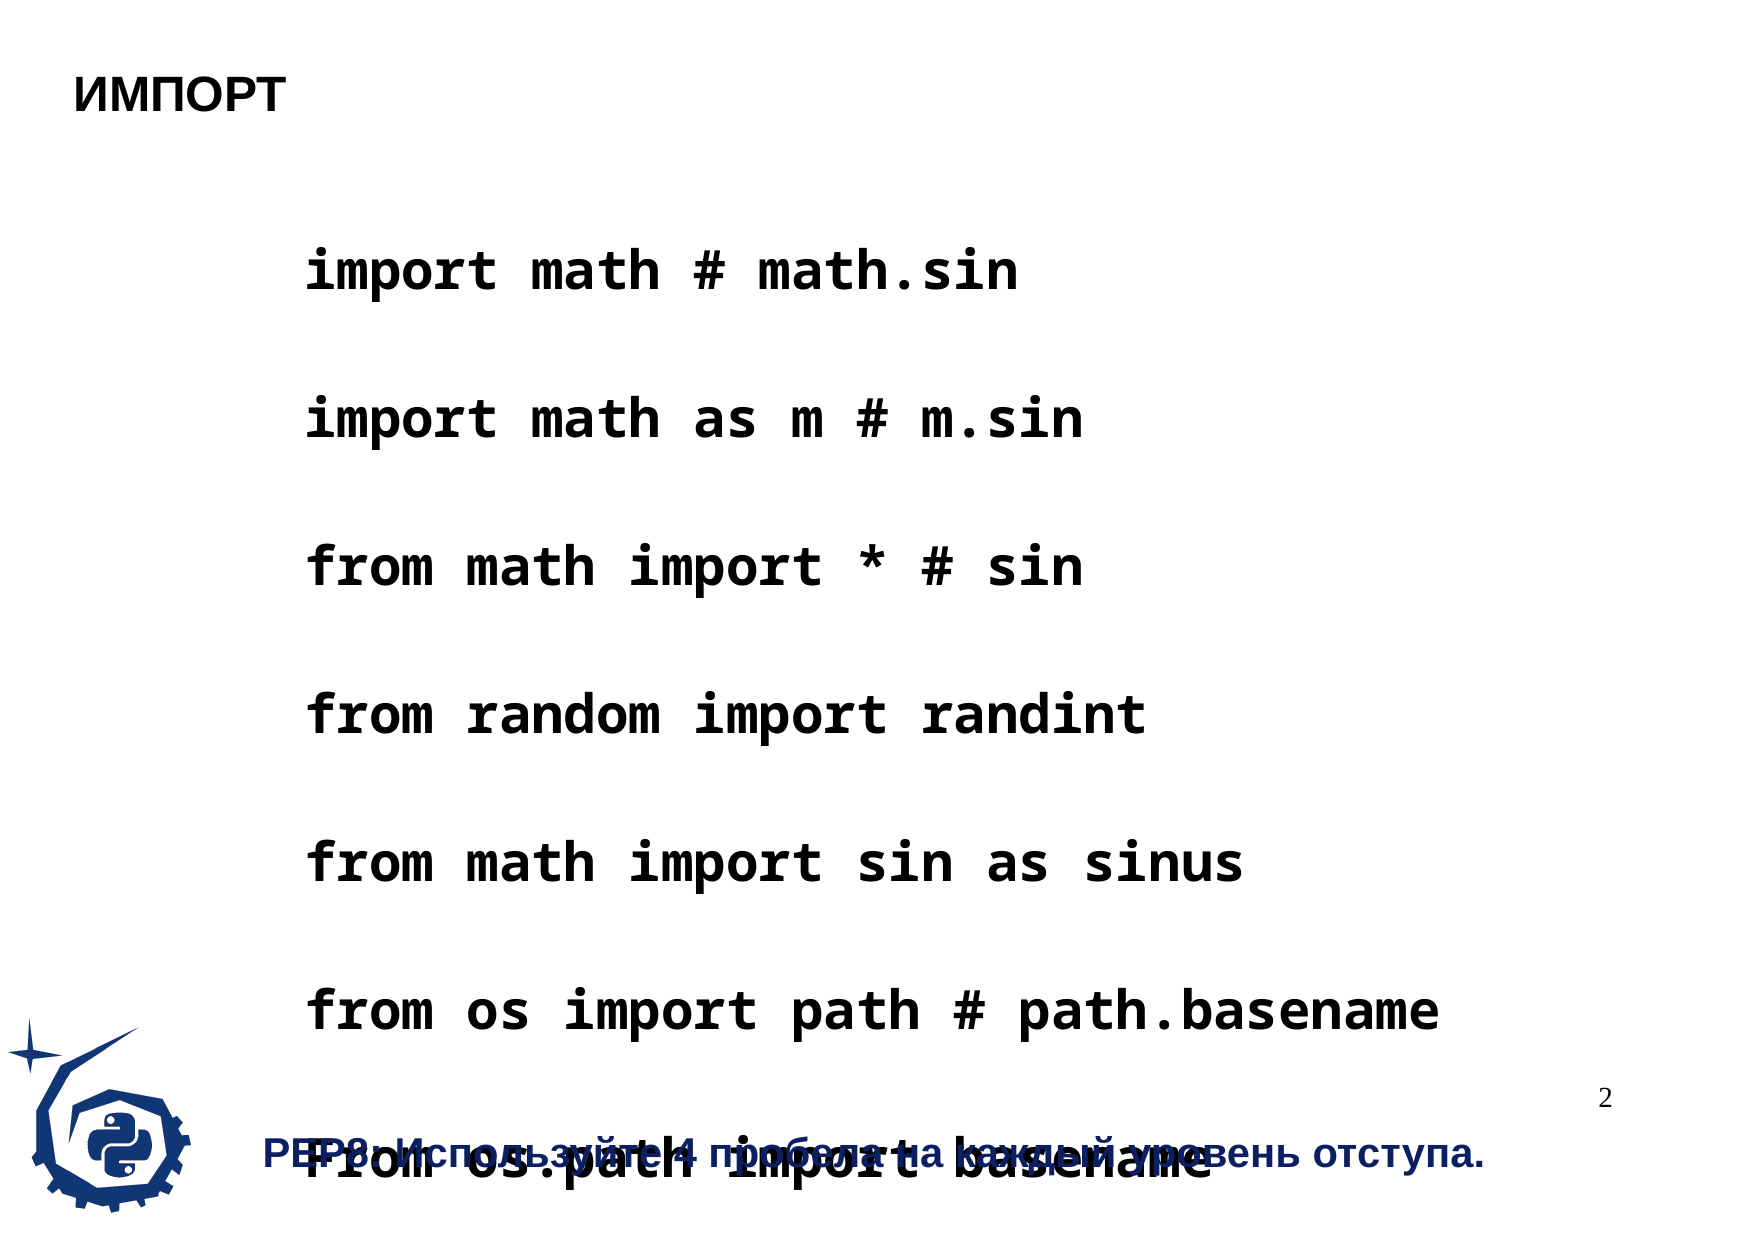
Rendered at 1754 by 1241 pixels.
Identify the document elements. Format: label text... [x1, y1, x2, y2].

picture [0, 1015, 201, 1217]
text_box import math # math.sin import math as m # m.sin from math import * # sin from random import randint from math import sin as sinus from os import path # path.basename From os.path import basename [289, 224, 1536, 1000]
text_box ИМПОРТ [59, 59, 1595, 130]
text_box PEP8: Используйте 4 пробела на каждый уровень отступа. [248, 1122, 1548, 1184]
